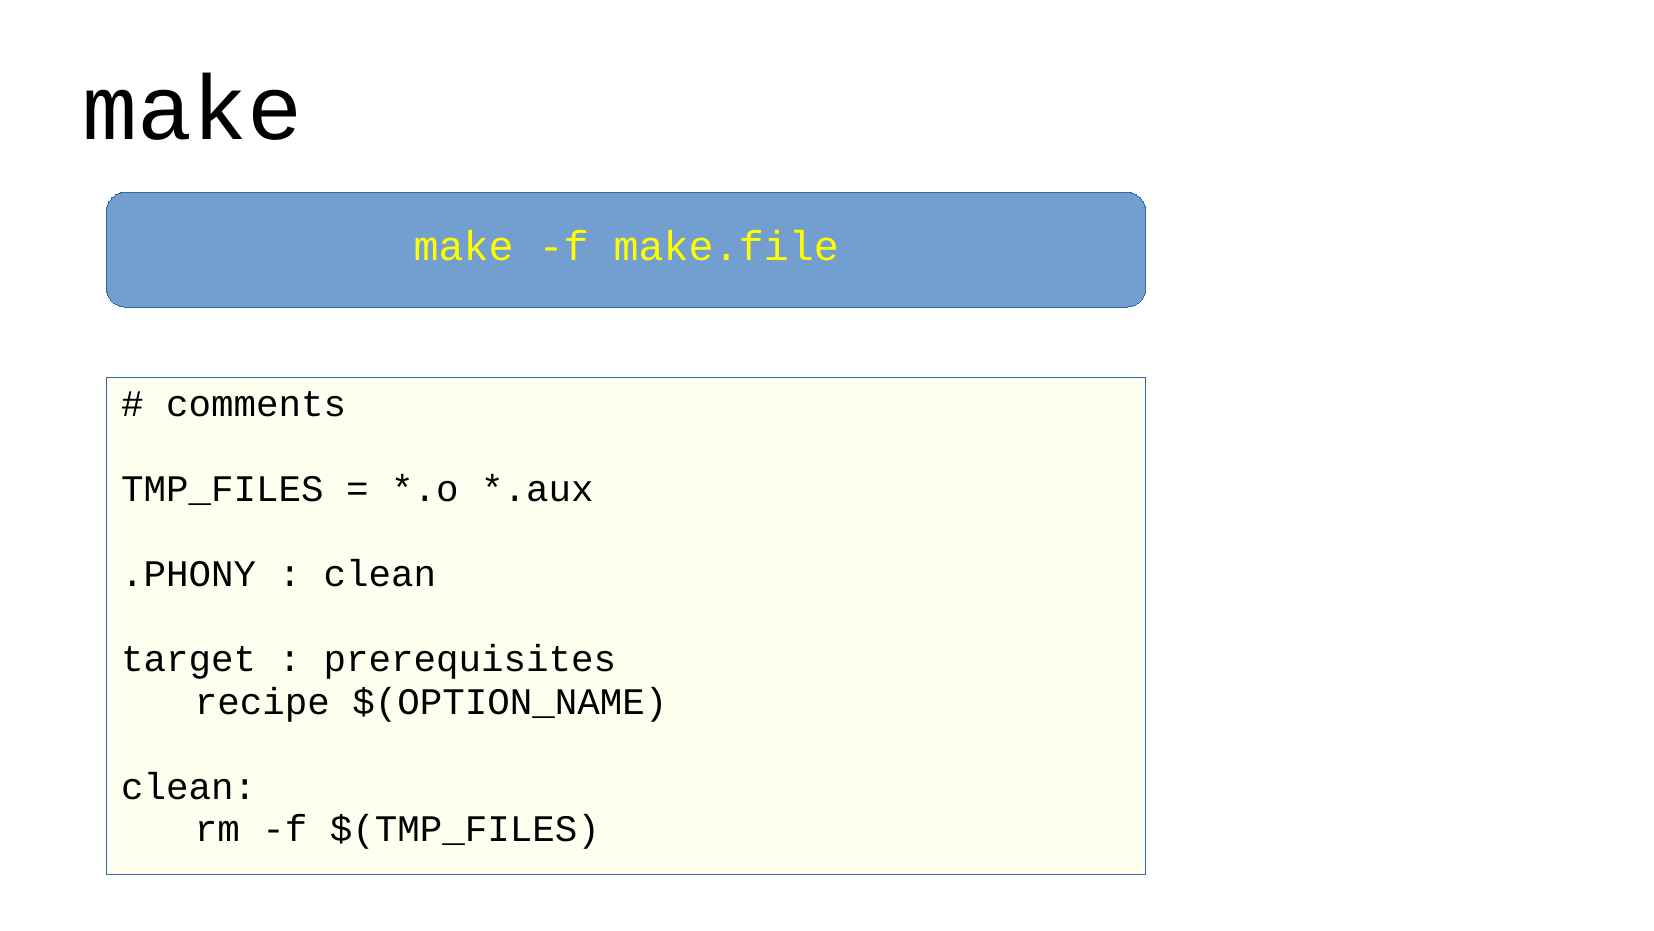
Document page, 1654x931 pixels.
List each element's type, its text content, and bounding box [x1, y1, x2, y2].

text_box make -f make.file [106, 192, 1146, 308]
title make [82, 37, 1571, 193]
text_box # comments TMP_FILES = *.o *.aux .PHONY : clean target : prerequisites recipe $(OPTION_NAME) clean: rm -f $(TMP_FILES) [106, 377, 1146, 875]
